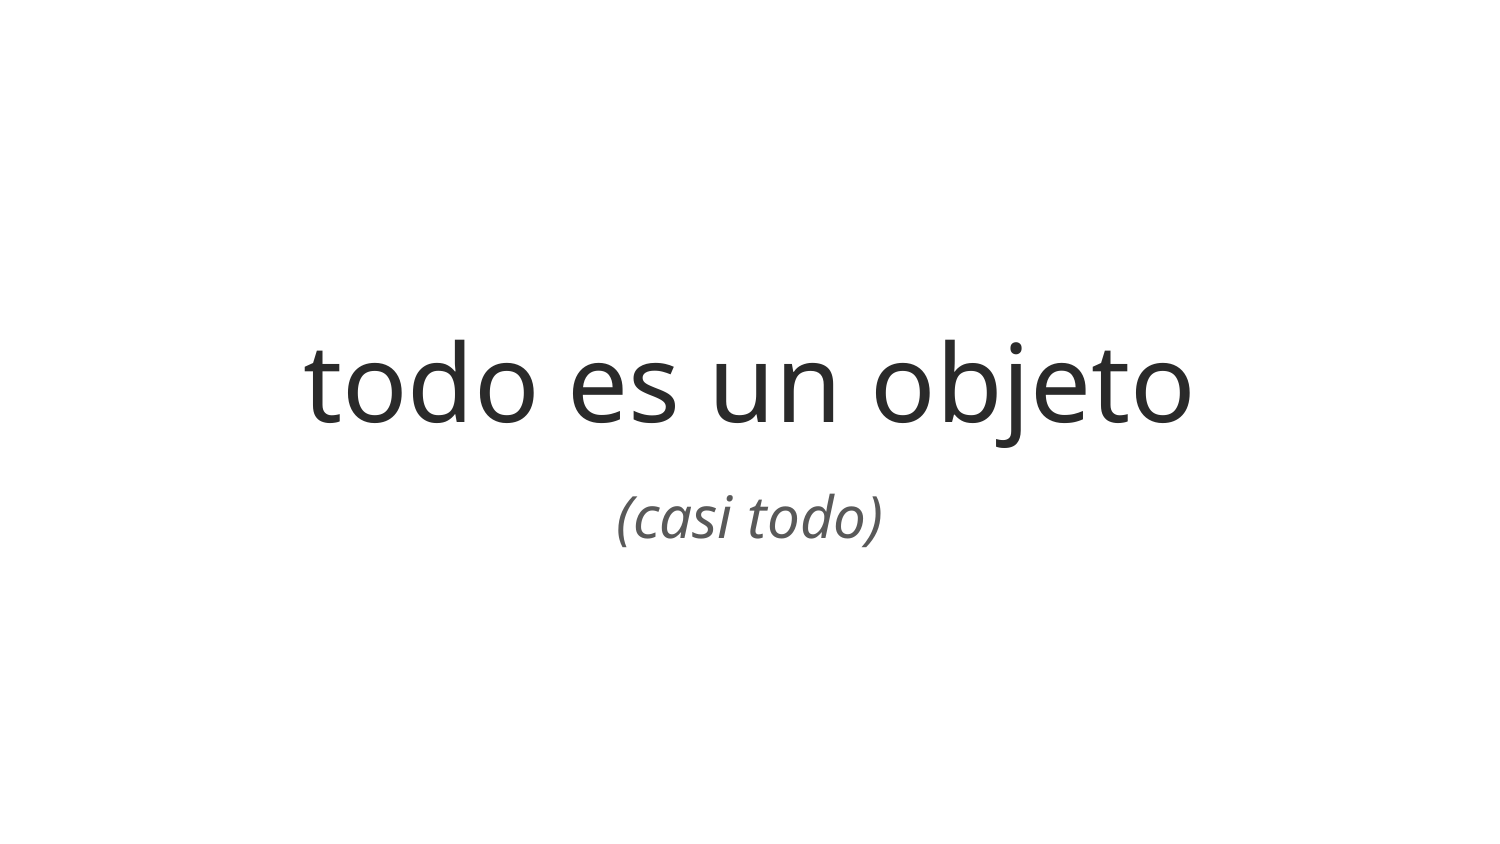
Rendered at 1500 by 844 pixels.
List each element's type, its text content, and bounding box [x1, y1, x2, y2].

subtitle (casi todo) [51, 464, 1449, 595]
title todo es un objeto [51, 122, 1449, 459]
